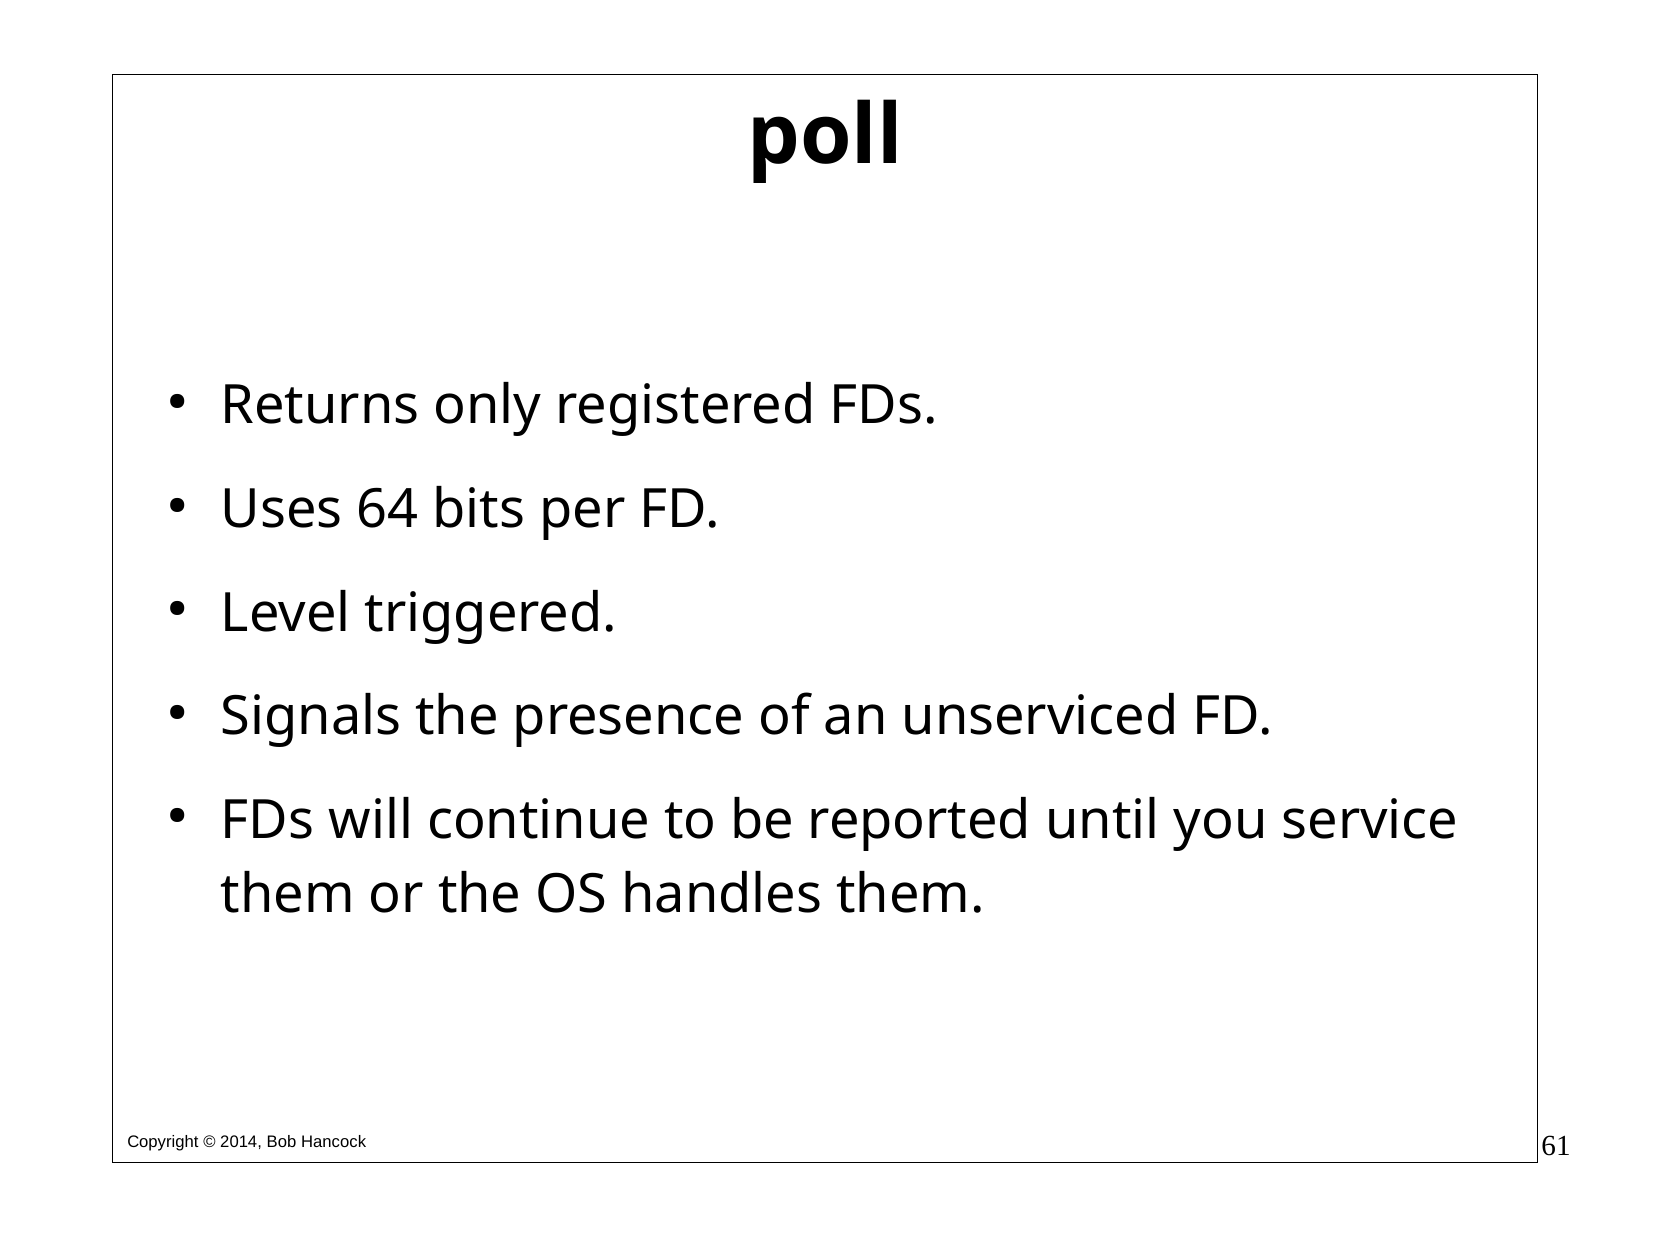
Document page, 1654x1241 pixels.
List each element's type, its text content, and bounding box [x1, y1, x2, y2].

text_box Copyright © 2014, Bob Hancock [112, 1125, 382, 1159]
title poll [112, 75, 1538, 188]
list Returns only registered FDs. Uses 64 bits per FD. Level triggered. Signals the presence of an unserviced FD. FDs will continue to be reported until you service them or the OS handles them. [150, 262, 1501, 1126]
